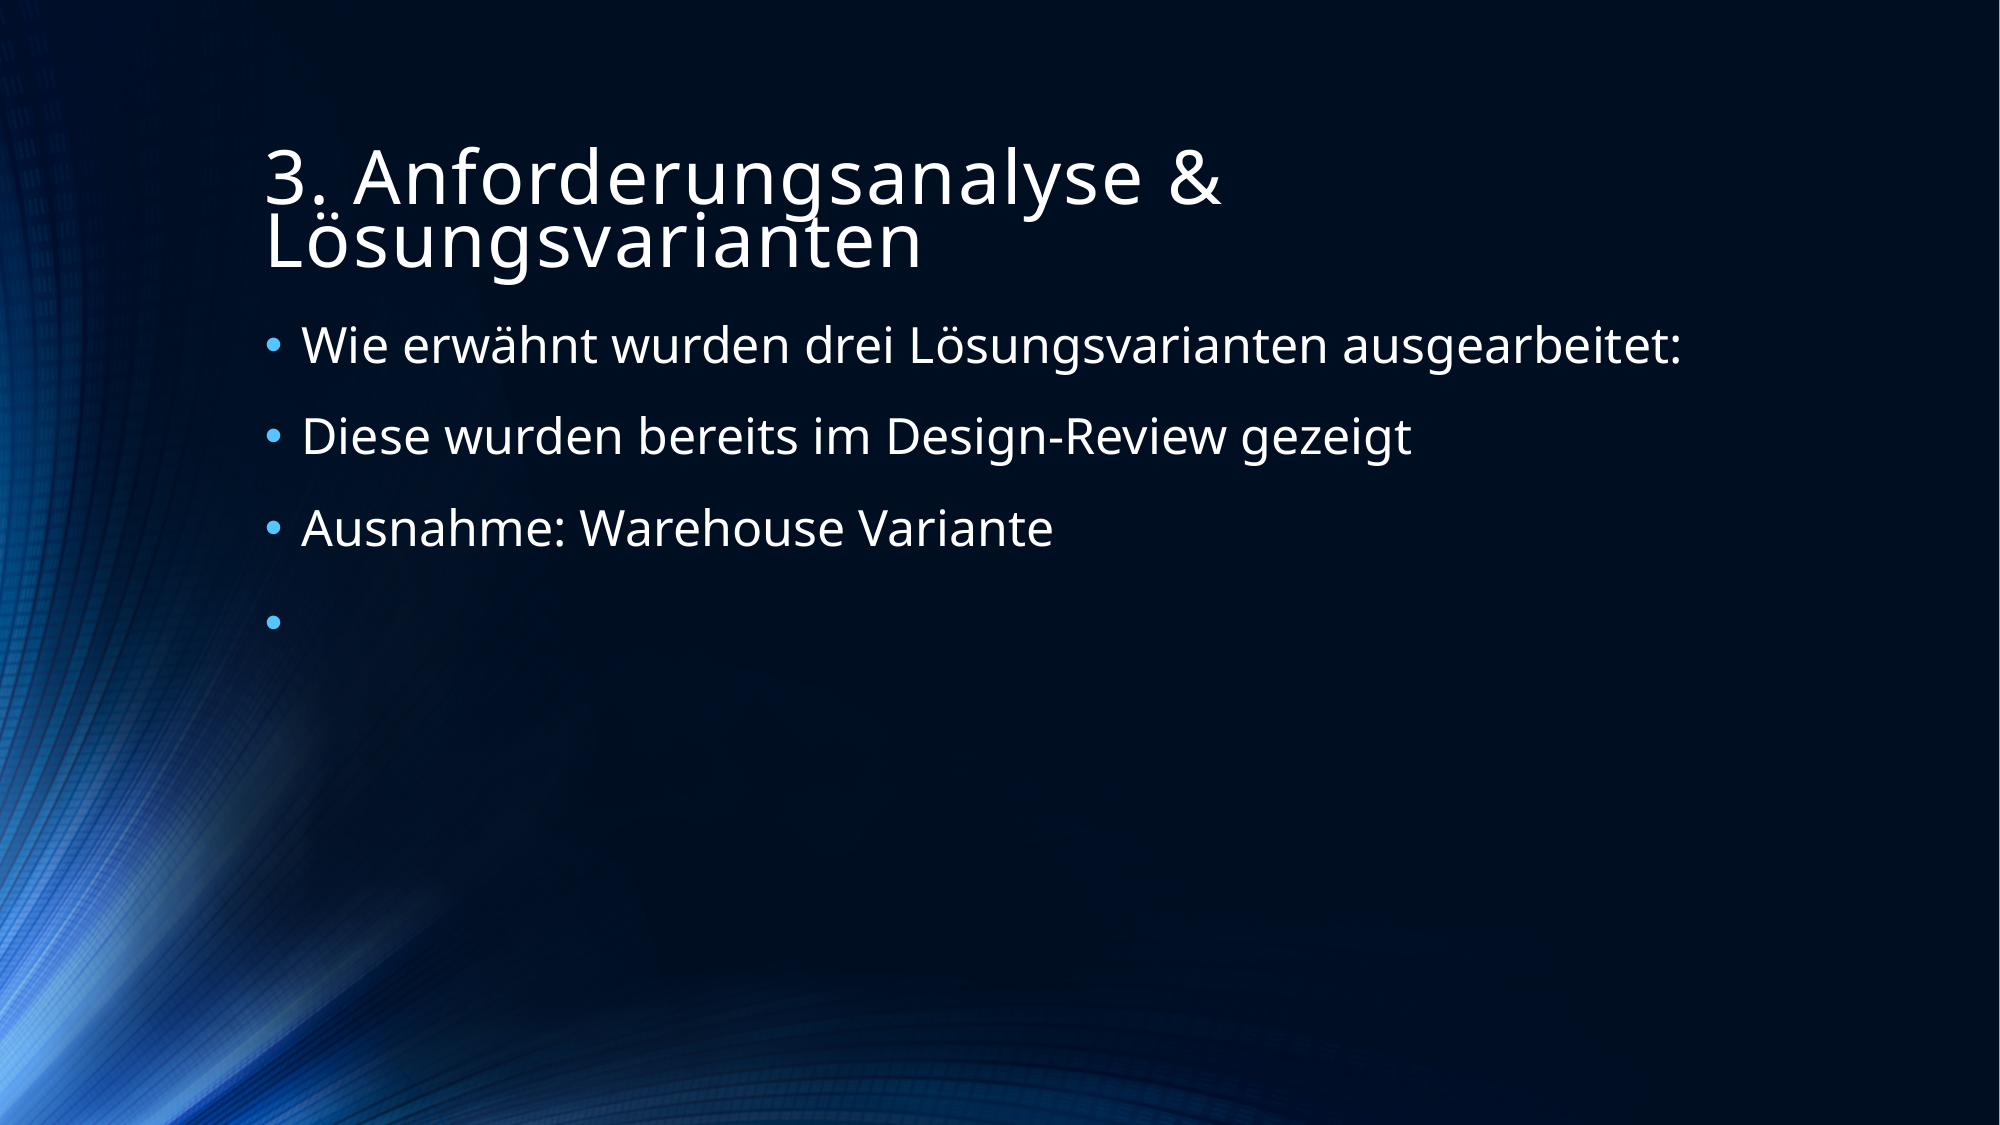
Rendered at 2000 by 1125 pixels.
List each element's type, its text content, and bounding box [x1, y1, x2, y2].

list Wie erwähnt wurden drei Lösungsvarianten ausgearbeitet: Diese wurden bereits im Design-Review gezeigt Ausnahme: Warehouse Variante [249, 312, 1749, 988]
title 3. Anforderungsanalyse & Lösungsvarianten [249, 62, 1750, 288]
